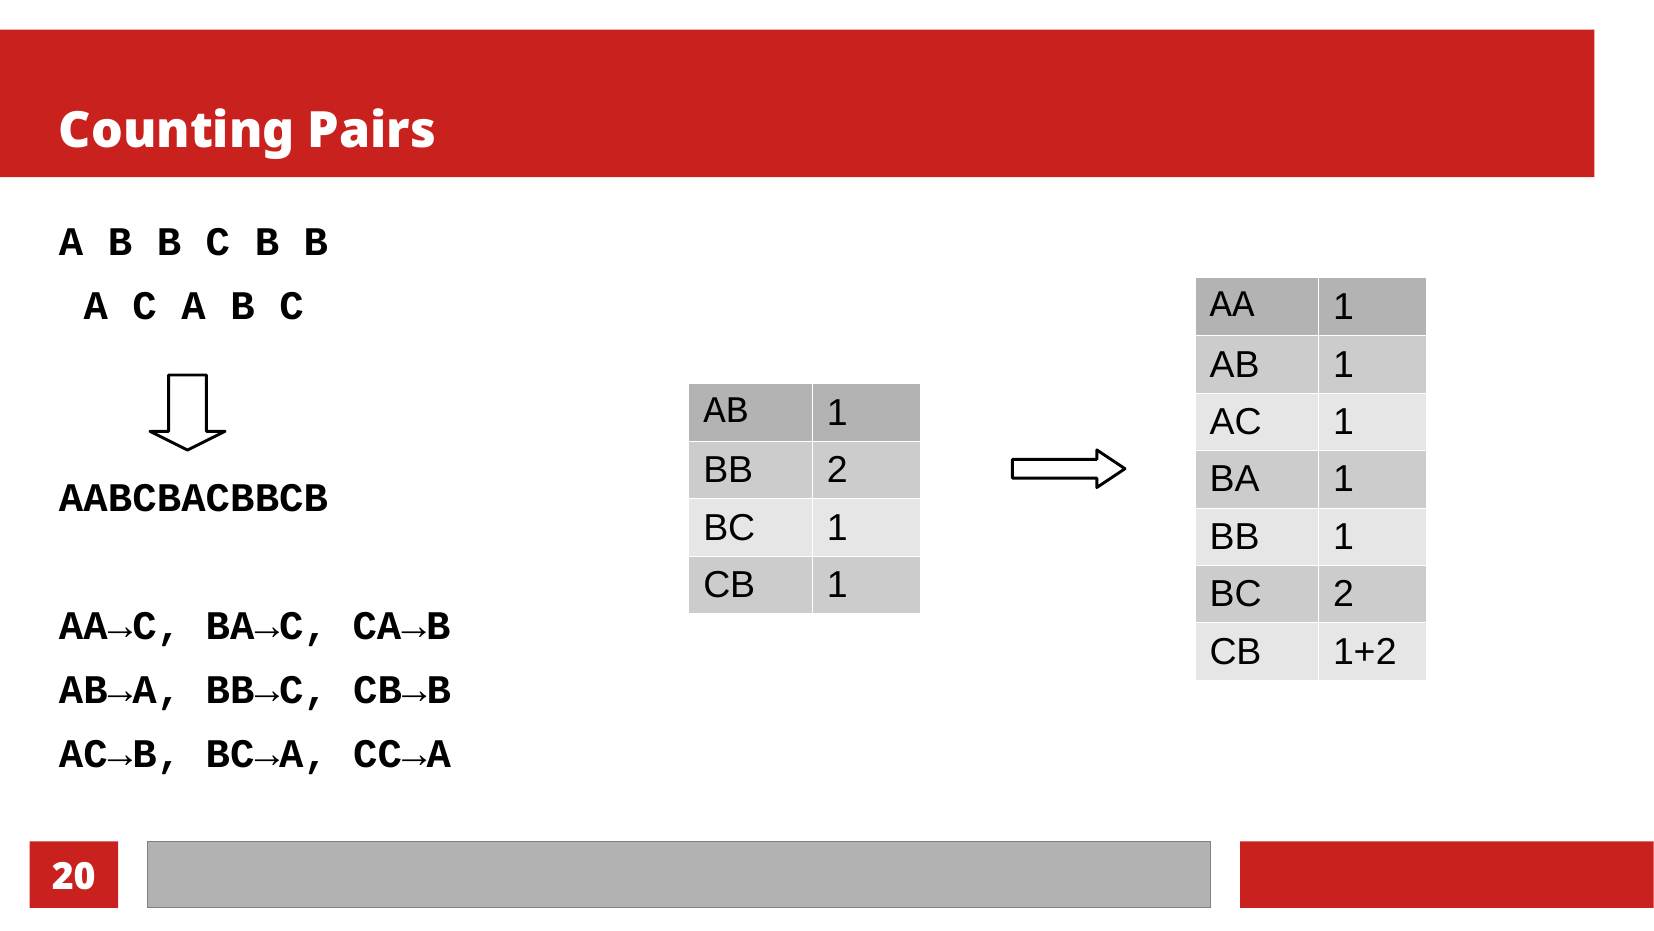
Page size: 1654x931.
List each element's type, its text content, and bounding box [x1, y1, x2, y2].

table_cell 1+2 [1319, 623, 1426, 680]
table_cell 1 [1319, 336, 1426, 393]
list A B B C B B A C A B C AABCBACBBCB AA→C, BA→C, CA→B AB→A, BB→C, CB→B AC→B, BC→A, CC→A [59, 221, 488, 798]
table_cell BB [1196, 509, 1318, 565]
table_cell BB [689, 442, 812, 498]
table_header AB [689, 384, 812, 441]
table_cell 1 [1319, 451, 1426, 508]
table_cell BC [1196, 566, 1318, 622]
text_box [1012, 449, 1126, 488]
table_cell 1 [813, 499, 920, 556]
table_cell BA [1196, 451, 1318, 508]
text_box [150, 375, 226, 451]
table_cell 2 [1319, 566, 1426, 622]
table_header 1 [813, 384, 920, 441]
table_cell 1 [1319, 394, 1426, 450]
table_cell 2 [813, 442, 920, 498]
table_cell CB [1196, 623, 1318, 680]
table_cell AB [1196, 336, 1318, 393]
table_cell 1 [1319, 509, 1426, 565]
table_cell 1 [813, 557, 920, 613]
table_cell AC [1196, 394, 1318, 450]
table_cell BC [689, 499, 812, 556]
title Counting Pairs [59, 44, 1595, 163]
table_cell CB [689, 557, 812, 613]
table_header AA [1196, 278, 1318, 335]
table_header 1 [1319, 278, 1426, 335]
